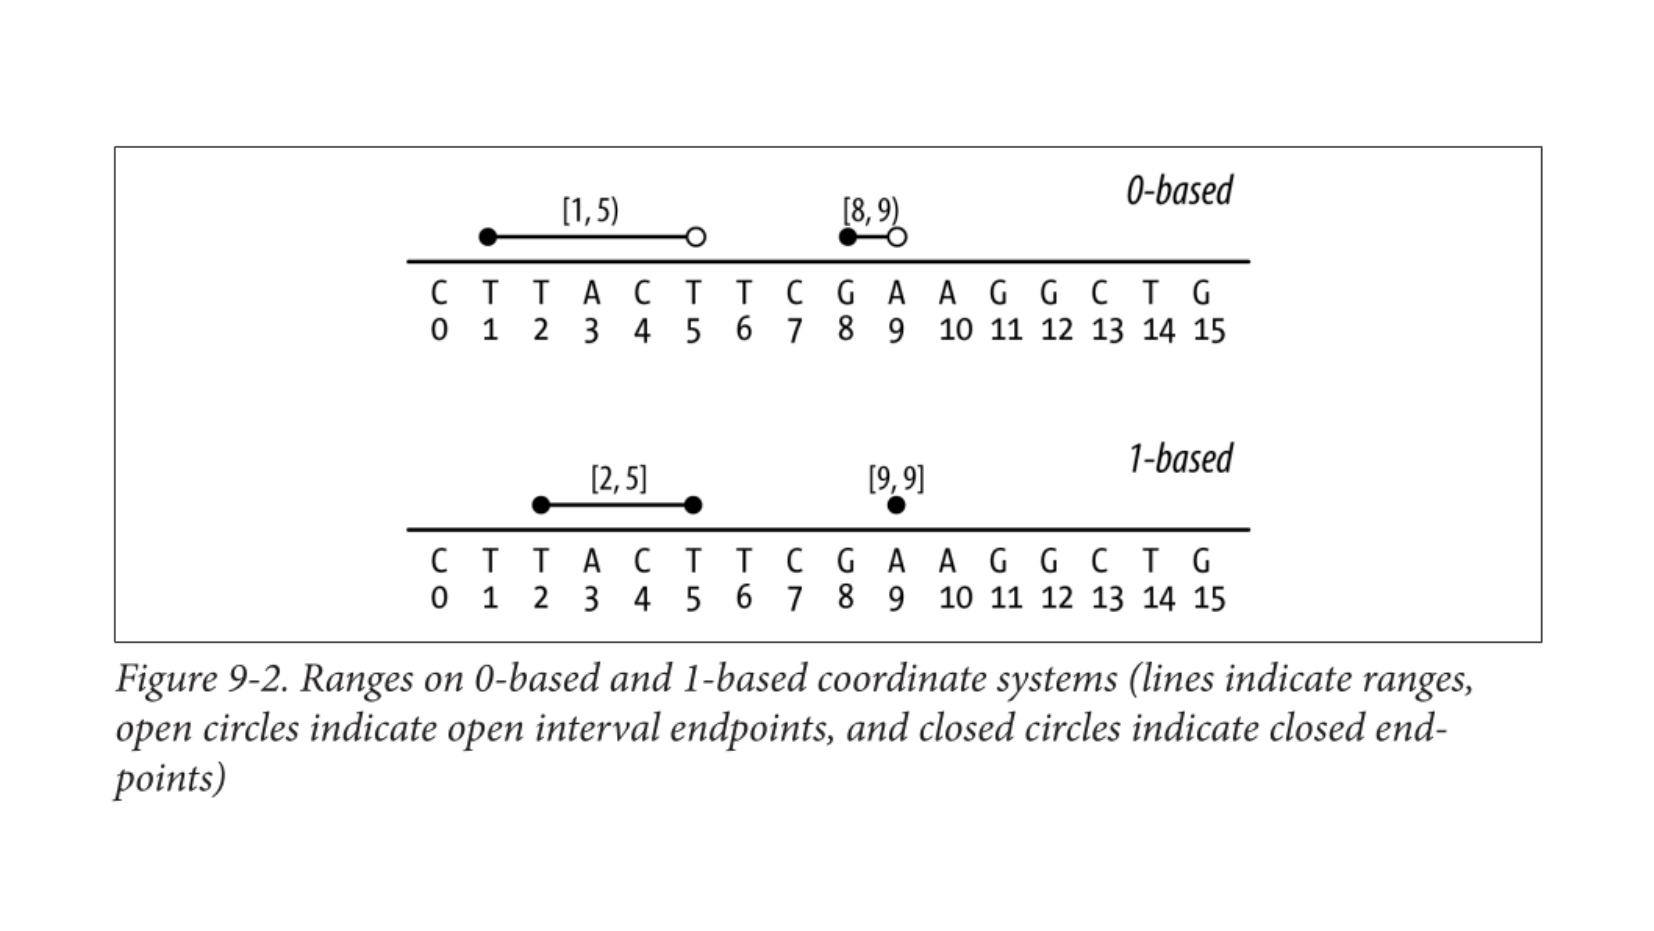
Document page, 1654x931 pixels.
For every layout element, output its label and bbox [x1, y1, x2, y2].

picture [105, 123, 1560, 812]
